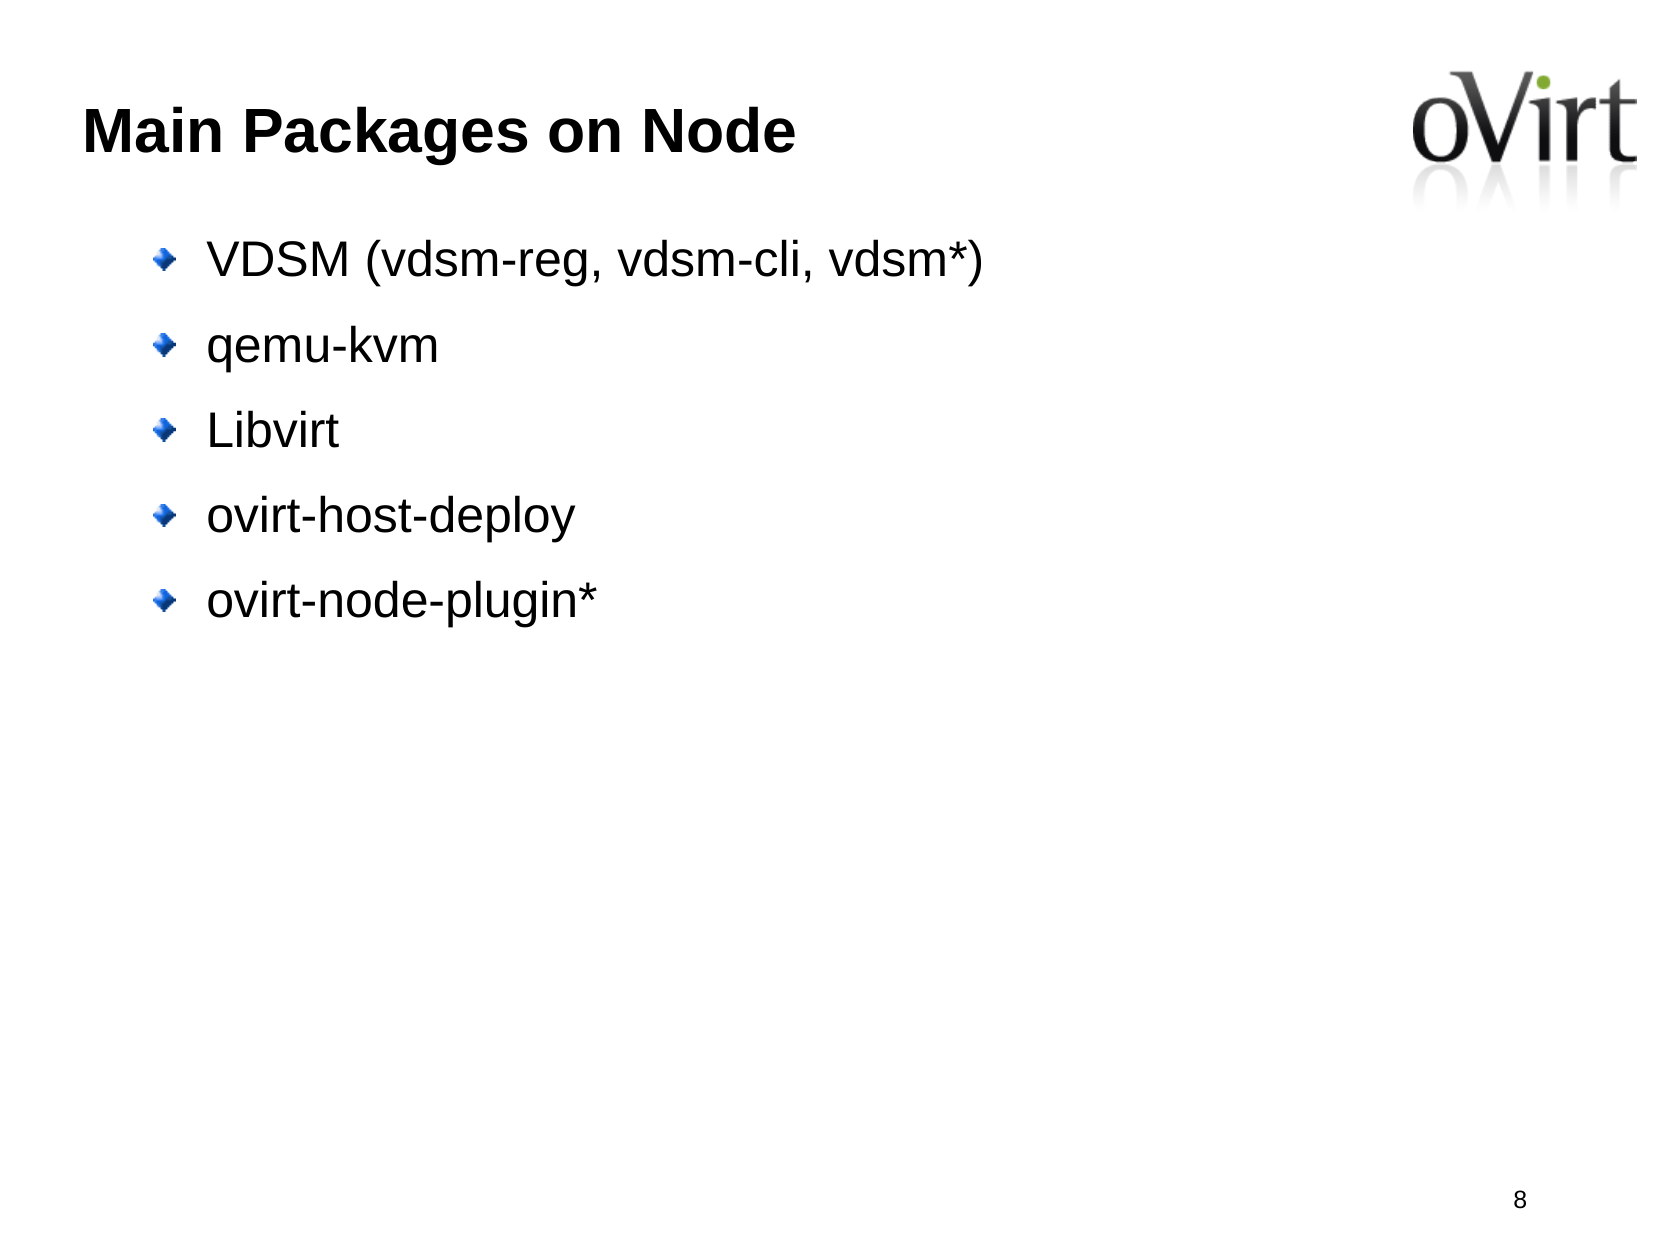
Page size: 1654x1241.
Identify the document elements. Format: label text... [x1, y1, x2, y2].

list VDSM (vdsm-reg, vdsm-cli, vdsm*) qemu-kvm Libvirt ovirt-host-deploy ovirt-node-plugin* [135, 231, 1606, 1026]
picture [1413, 63, 1637, 212]
title Main Packages on Node [82, 37, 1303, 226]
